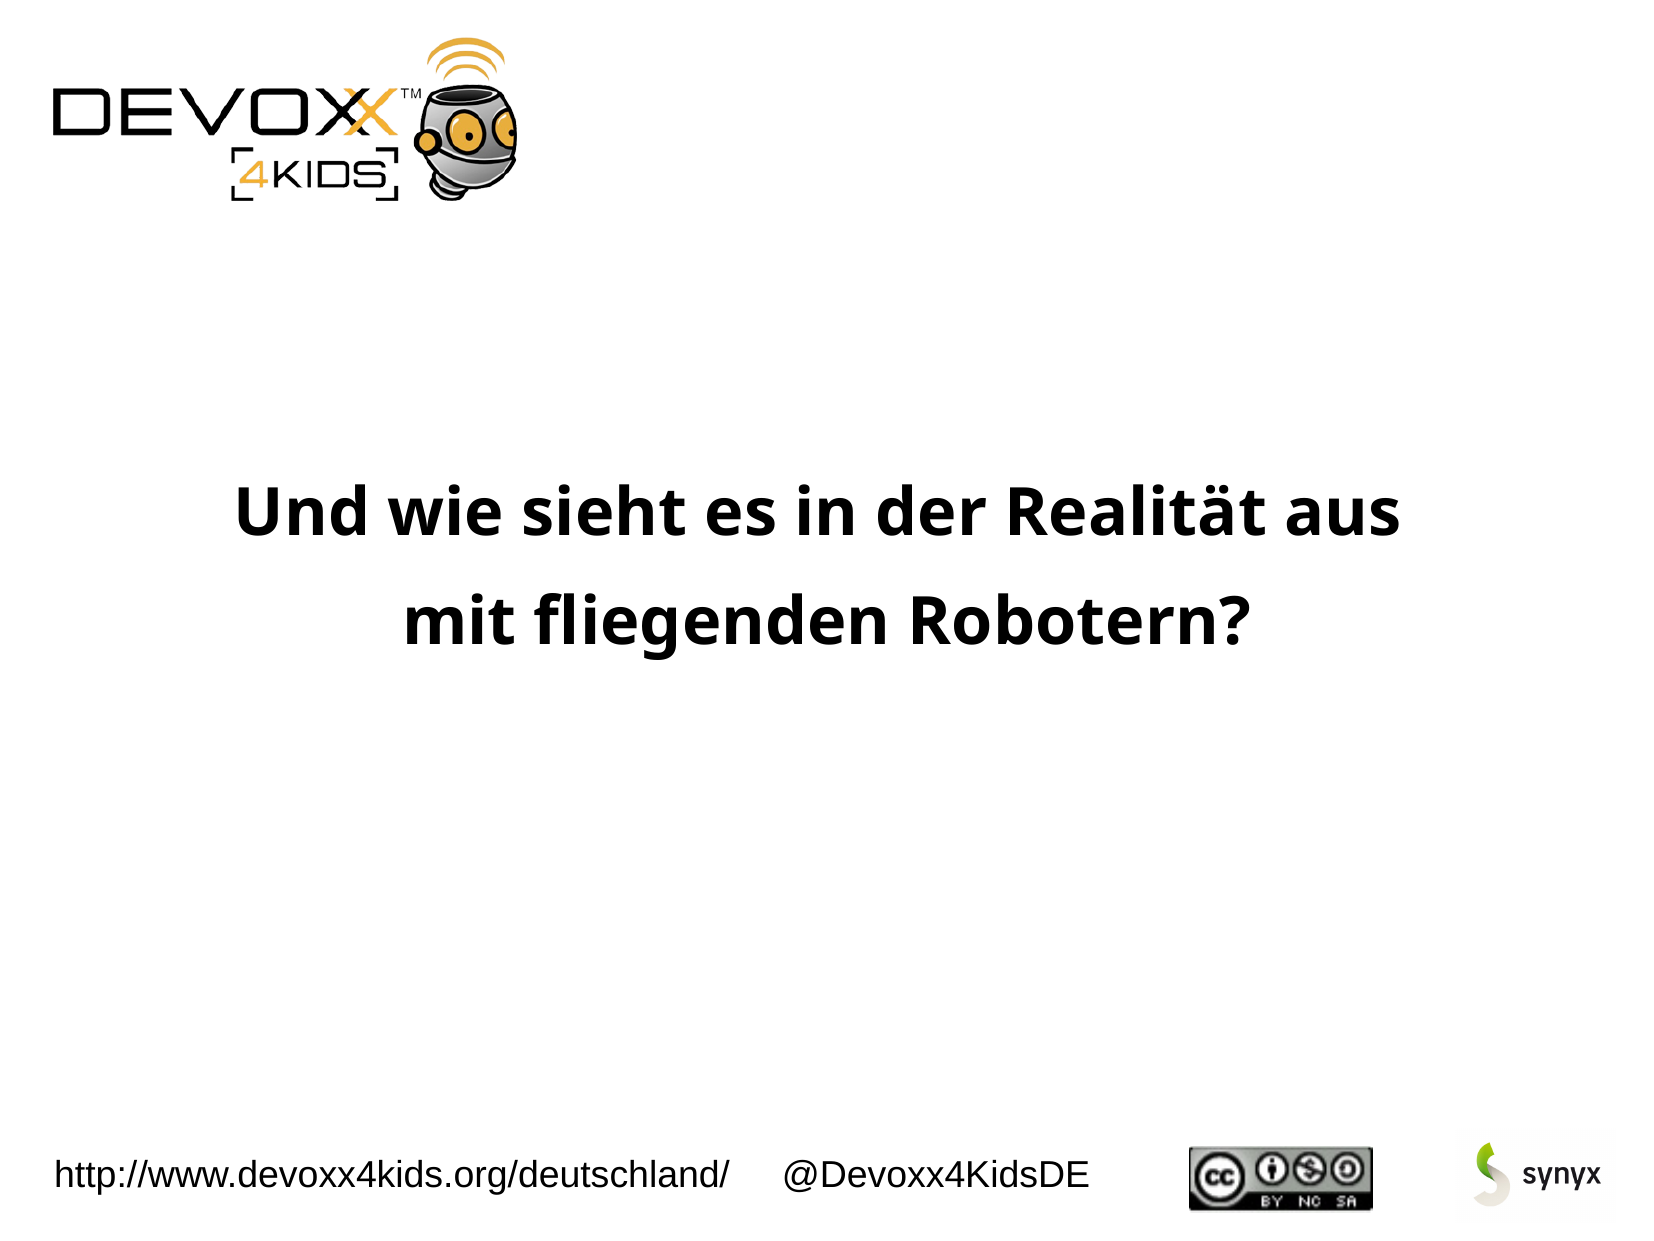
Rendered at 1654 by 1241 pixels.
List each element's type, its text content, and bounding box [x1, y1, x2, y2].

picture [53, 37, 517, 201]
picture [1455, 1128, 1616, 1223]
text_box Und wie sieht es in der Realität aus mit fliegenden Robotern? [0, 248, 1654, 881]
picture [1189, 1146, 1373, 1213]
